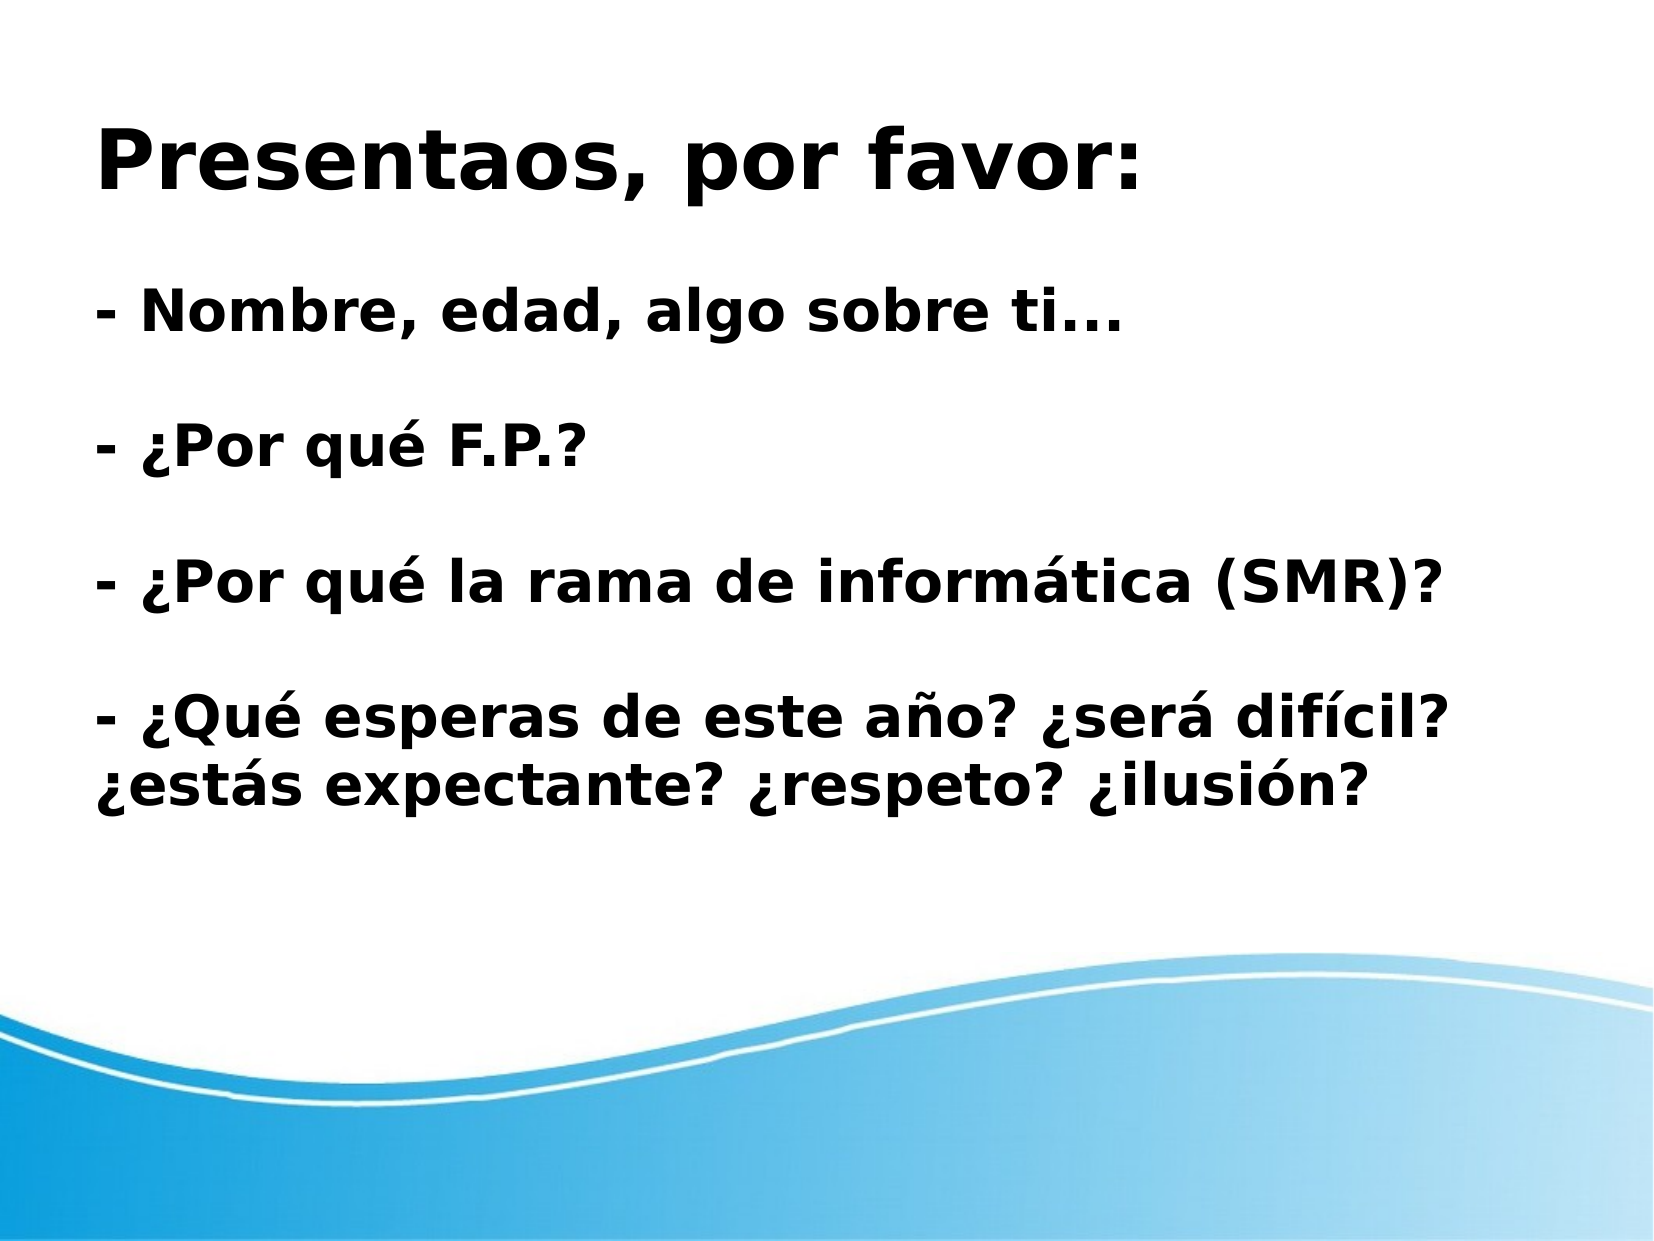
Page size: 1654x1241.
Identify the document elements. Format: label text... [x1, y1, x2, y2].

picture [0, 952, 1654, 1241]
title Presentaos, por favor: - Nombre, edad, algo sobre ti... - ¿Por qué F.P.? - ¿Por qué la rama de informática (SMR)? - ¿Qué esperas de este año? ¿será difícil? ¿estás expectante? ¿respeto? ¿ilusión? [94, 59, 1619, 940]
